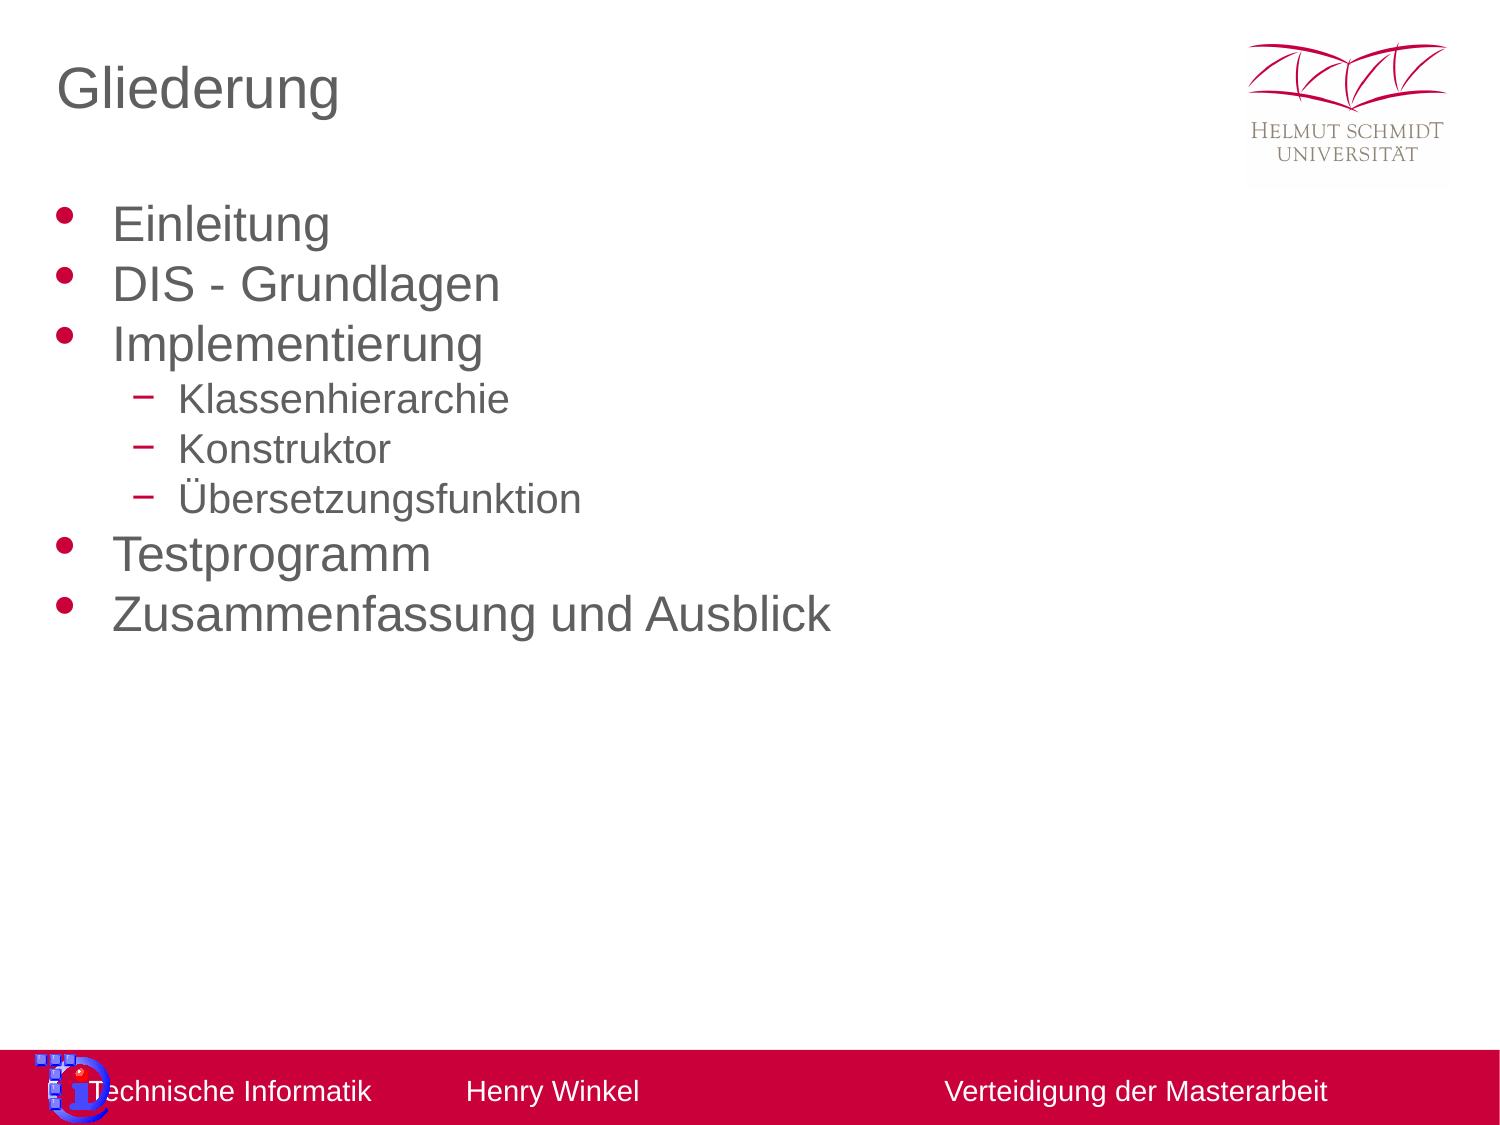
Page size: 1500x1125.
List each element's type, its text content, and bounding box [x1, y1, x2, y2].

text_box Gliederung [41, 42, 1223, 161]
picture [1244, 38, 1451, 184]
text_box Einleitung DIS - Grundlagen Implementierung Klassenhierarchie Konstruktor Übersetzungsfunktion Testprogramm Zusammenfassung und Ausblick [41, 184, 1459, 1035]
